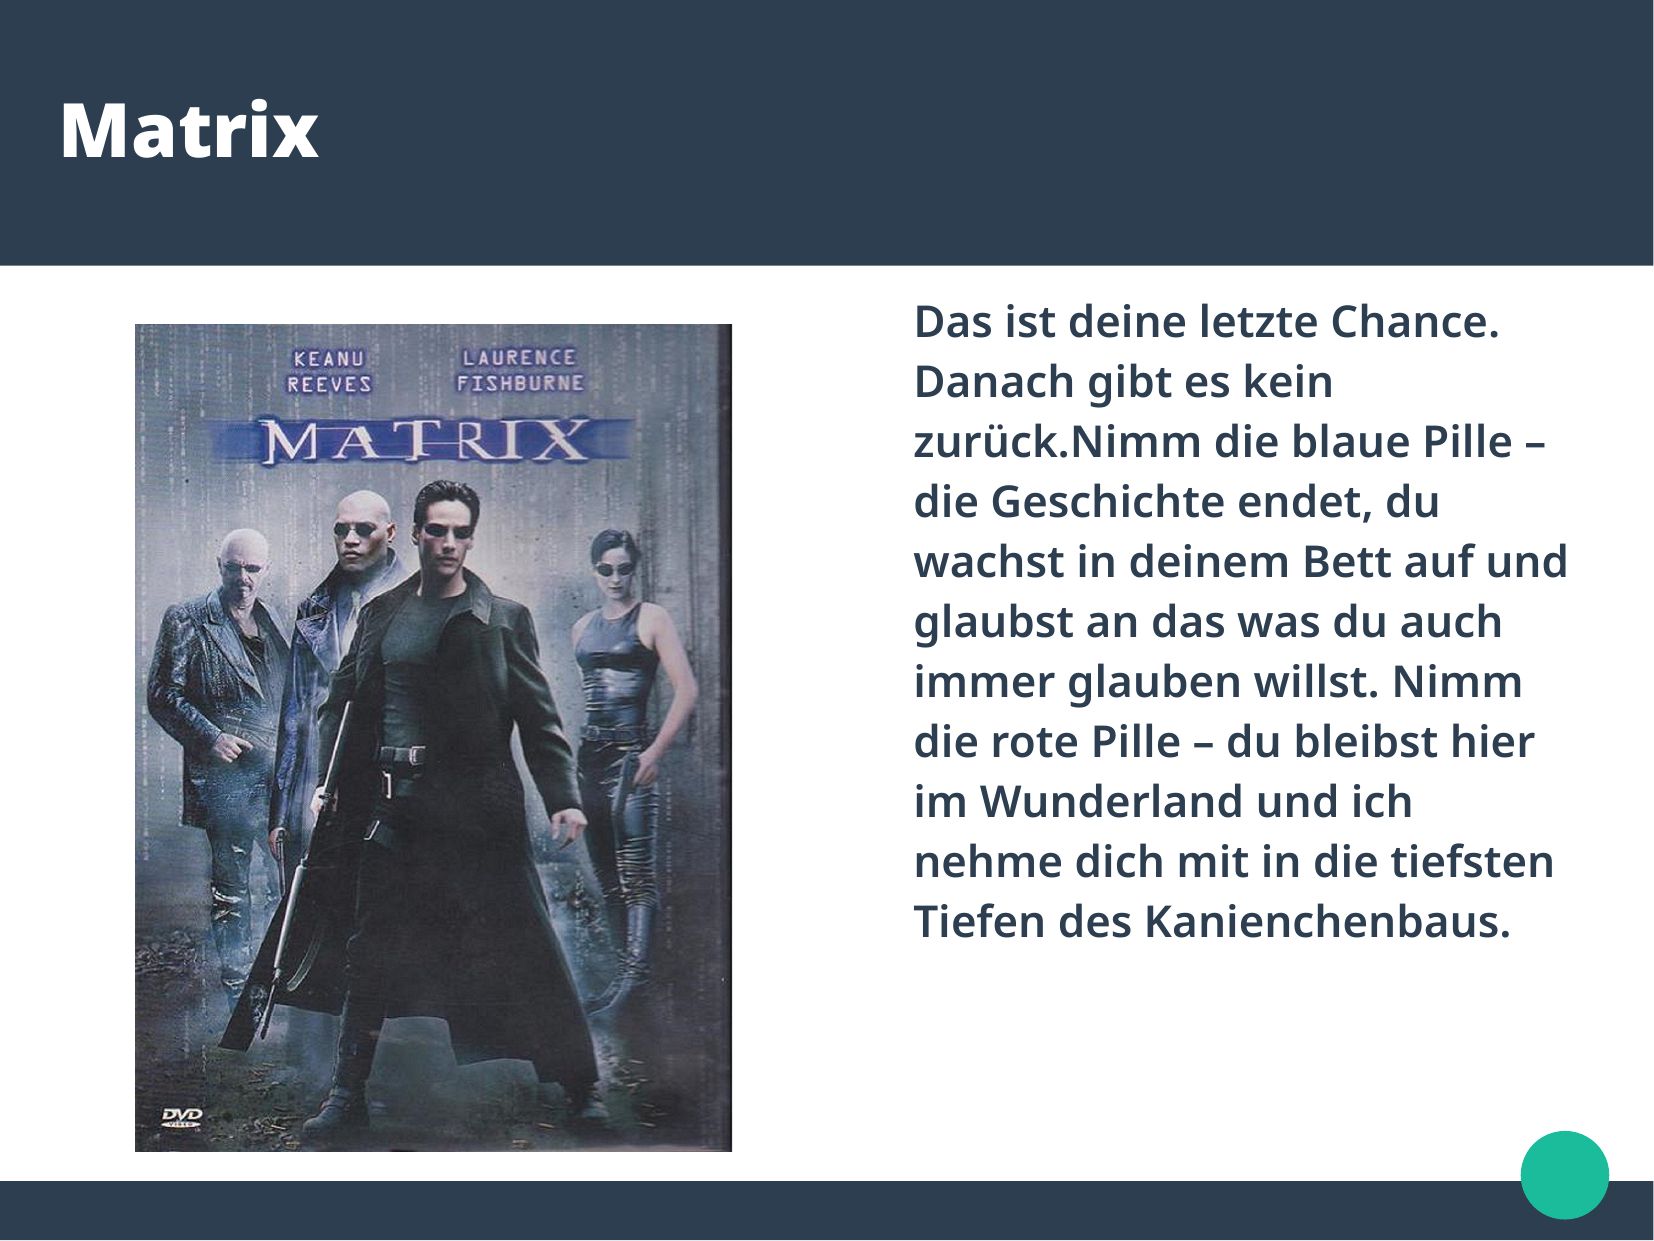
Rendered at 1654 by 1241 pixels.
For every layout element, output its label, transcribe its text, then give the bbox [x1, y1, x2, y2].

picture [135, 324, 733, 1152]
list Das ist deine letzte Chance. Danach gibt es kein zurück.Nimm die blaue Pille – die Geschichte endet, du wachst in deinem Bett auf und glaubst an das was du auch immer glauben willst. Nimm die rote Pille – du bleibst hier im Wunderland und ich nehme dich mit in die tiefsten Tiefen des Kanienchenbaus. [845, 290, 1572, 1010]
title Matrix [59, 49, 1595, 207]
